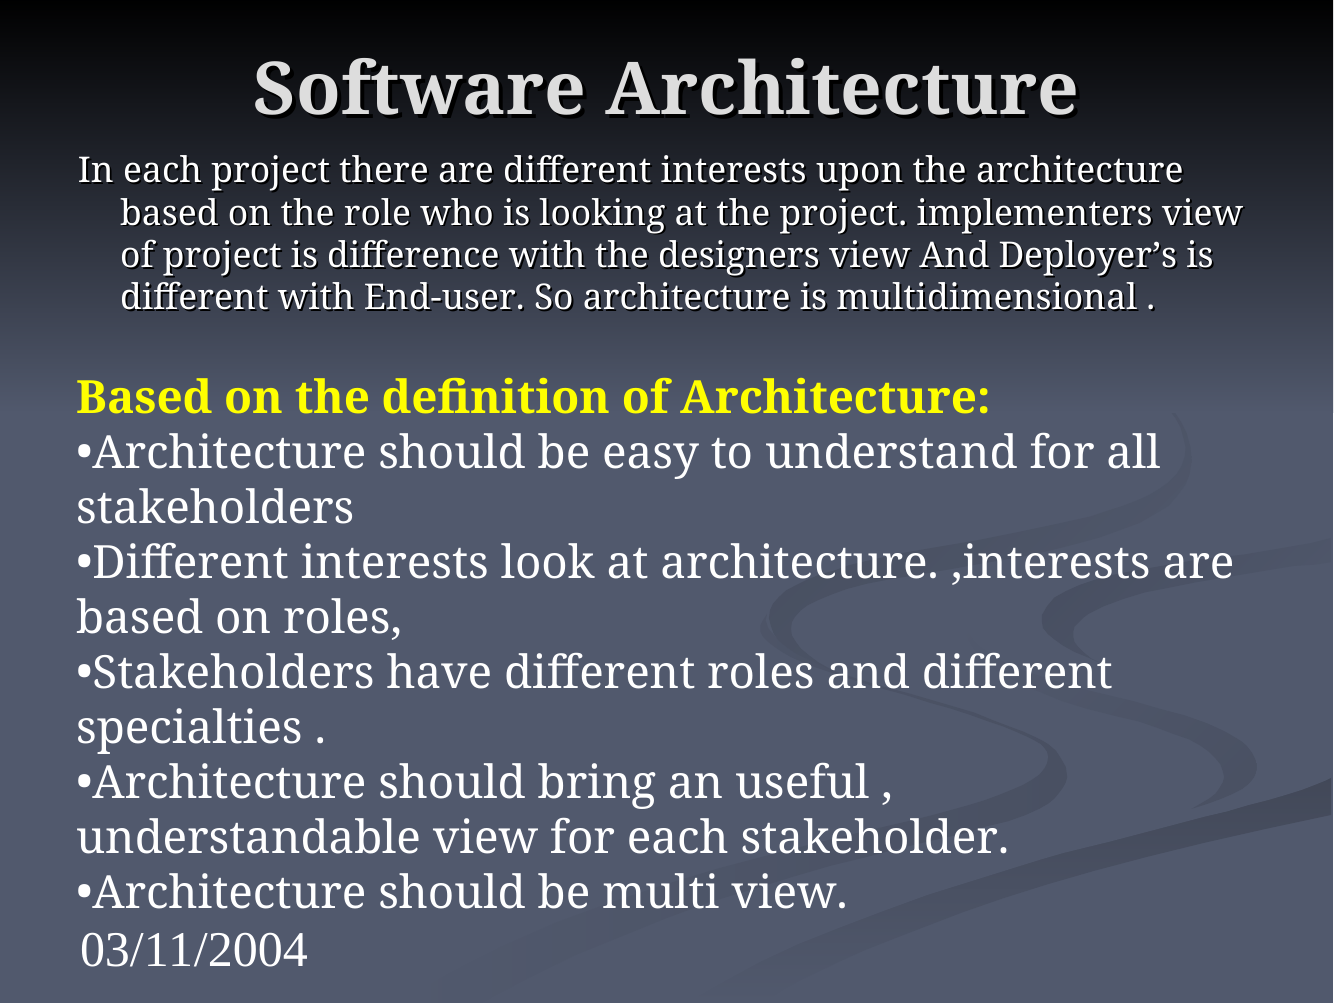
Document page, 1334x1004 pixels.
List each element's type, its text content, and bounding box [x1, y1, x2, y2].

list In each project there are different interests upon the architecture based on the role who is looking at the project. implementers view of project is difference with the designers view And Deployer’s is different with End-user. So architecture is multidimensional . [64, 140, 1265, 360]
title Software Architecture [66, 34, 1267, 136]
text_box Based on the definition of Architecture: Architecture should be easy to understand for all stakeholders Different interests look at architecture. ,interests are based on roles, Stakeholders have different roles and different specialties . Architecture should bring an useful , understandable view for each stakeholder. Architecture should be multi view. [61, 360, 1255, 926]
